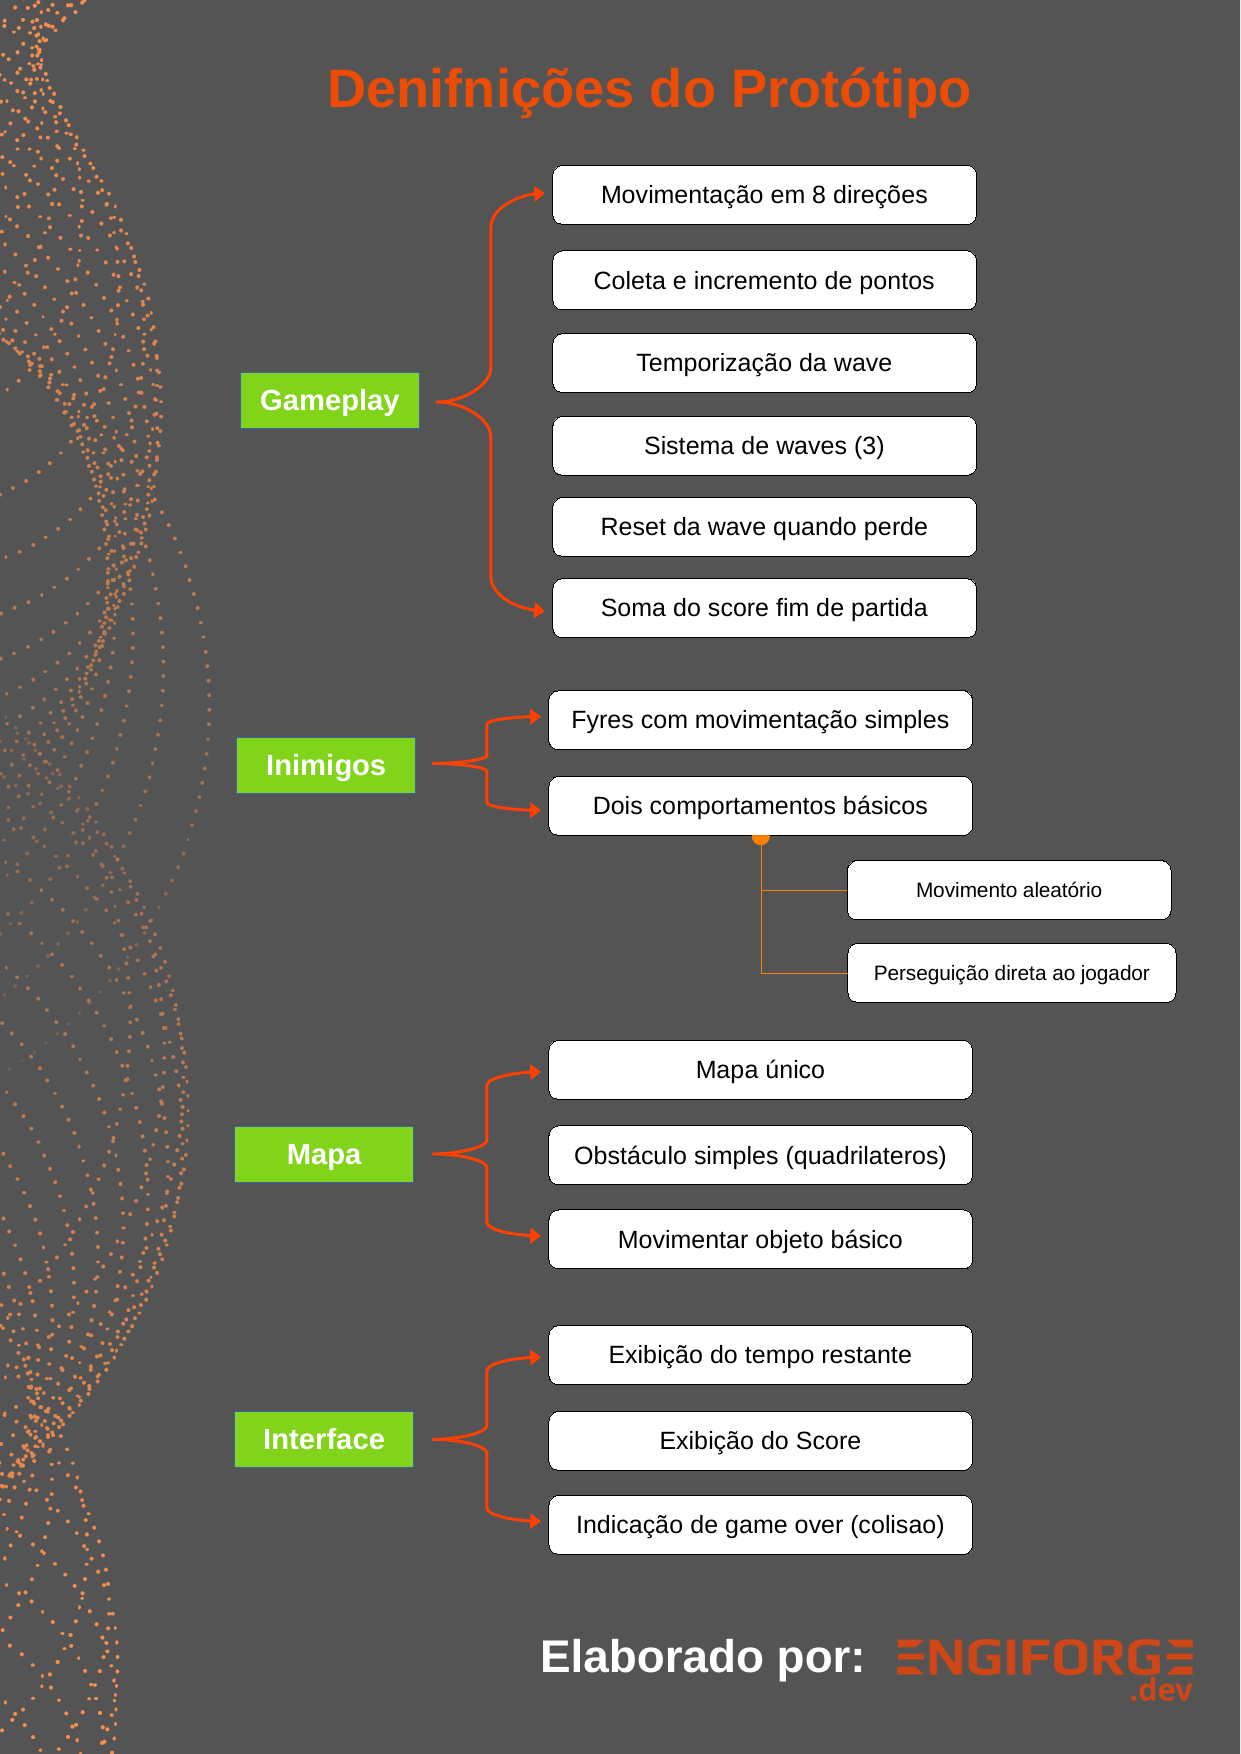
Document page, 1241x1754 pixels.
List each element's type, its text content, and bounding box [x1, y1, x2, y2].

text_box Obstáculo simples (quadrilateros) [548, 1125, 973, 1185]
text_box Gameplay [240, 372, 420, 429]
text_box Exibição do tempo restante [548, 1325, 973, 1385]
text_box Perseguição direta ao jogador [847, 943, 1177, 1003]
text_box Mapa [234, 1126, 414, 1183]
text_box Movimentação em 8 direções [552, 165, 977, 225]
text_box Indicação de game over (colisao) [548, 1495, 973, 1555]
text_box Coleta e incremento de pontos [552, 250, 977, 310]
text_box Mapa único [548, 1040, 973, 1100]
text_box Denifnições do Protótipo [312, 51, 1010, 133]
text_box Movimento aleatório [847, 860, 1172, 920]
text_box Dois comportamentos básicos [548, 776, 973, 836]
text_box Sistema de waves (3) [552, 416, 977, 476]
text_box Movimentar objeto básico [548, 1209, 973, 1269]
picture [0, 0, 1241, 1754]
text_box Fyres com movimentação simples [548, 690, 973, 750]
text_box Reset da wave quando perde [552, 497, 977, 557]
text_box Inimigos [236, 737, 416, 794]
text_box Elaborado por: [525, 1623, 940, 1742]
text_box Temporização da wave [552, 333, 977, 393]
text_box Exibição do Score [548, 1411, 973, 1471]
text_box Soma do score fim de partida [552, 578, 977, 638]
text_box Interface [234, 1411, 414, 1468]
